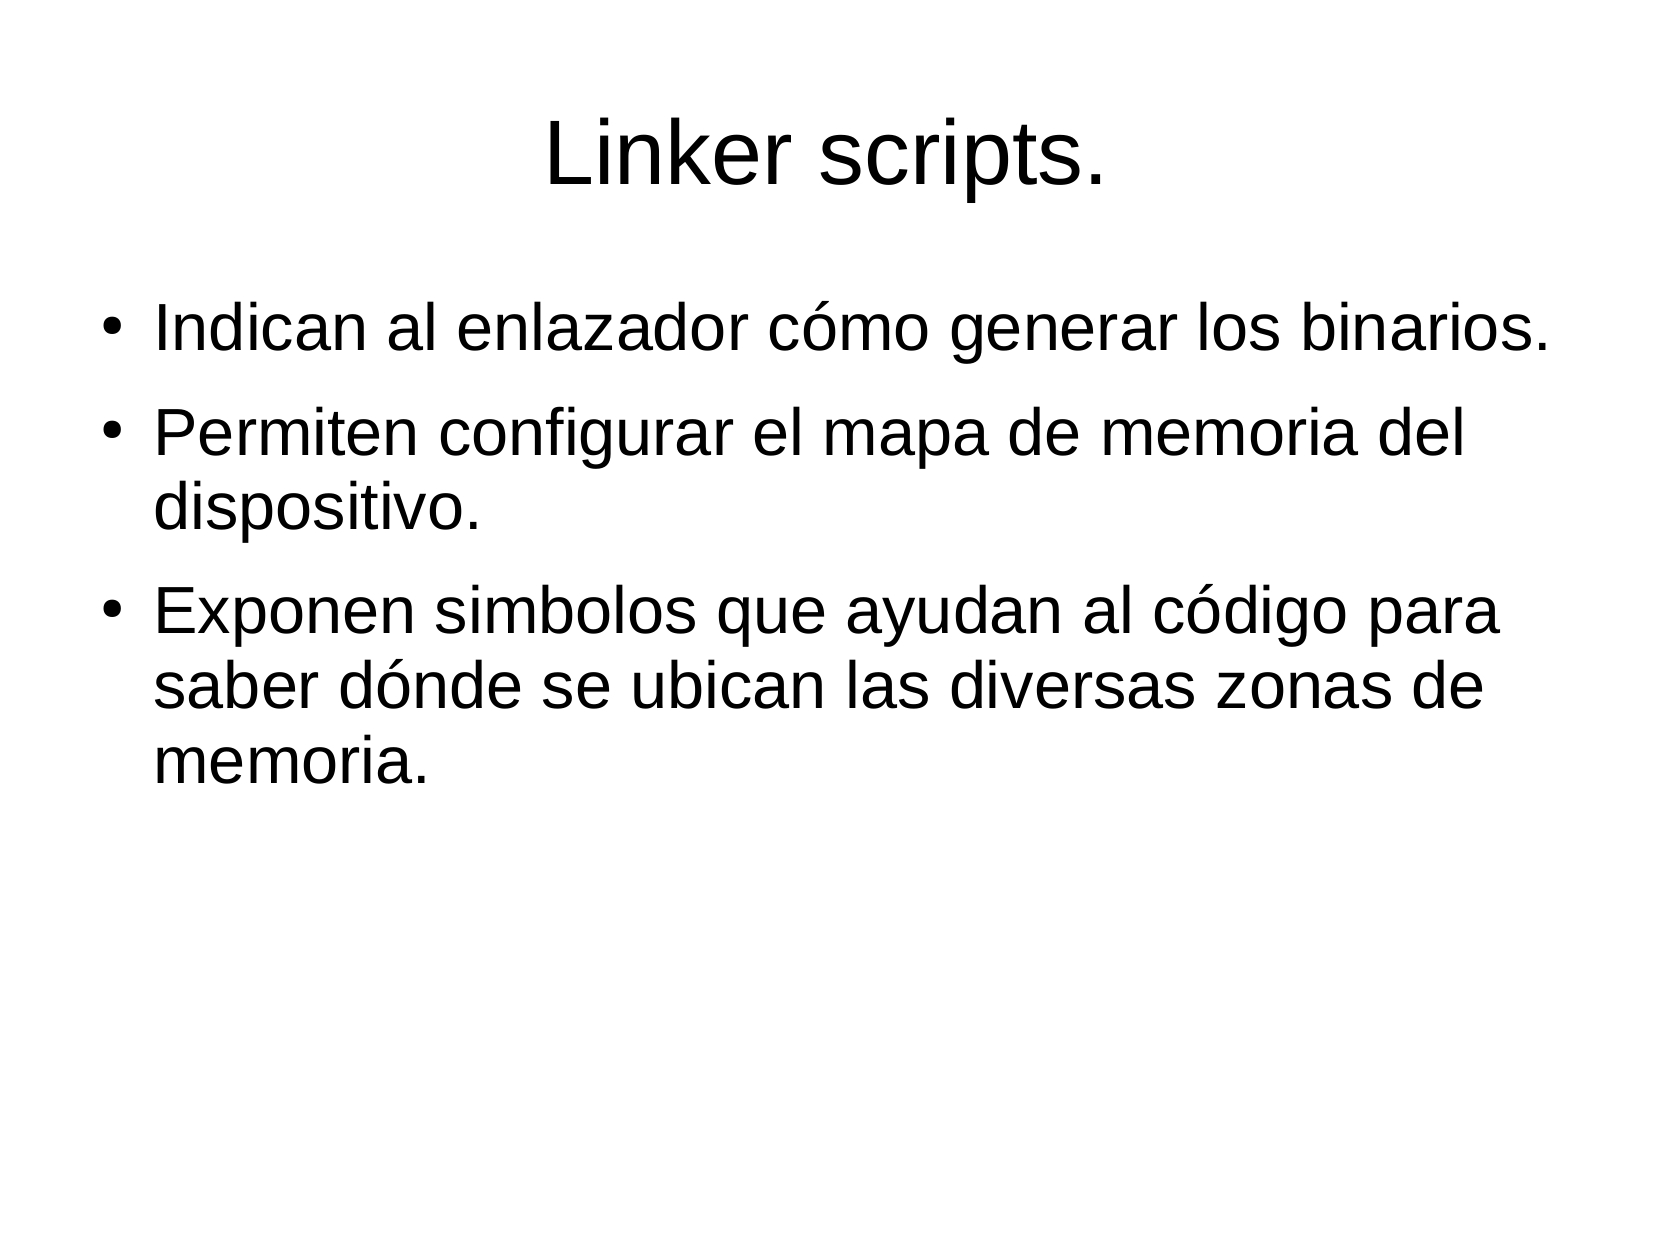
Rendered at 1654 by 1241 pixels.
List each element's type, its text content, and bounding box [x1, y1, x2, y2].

list Indican al enlazador cómo generar los binarios. Permiten configurar el mapa de memoria del dispositivo. Exponen simbolos que ayudan al código para saber dónde se ubican las diversas zonas de memoria. [82, 290, 1571, 1010]
title Linker scripts. [82, 49, 1571, 257]
